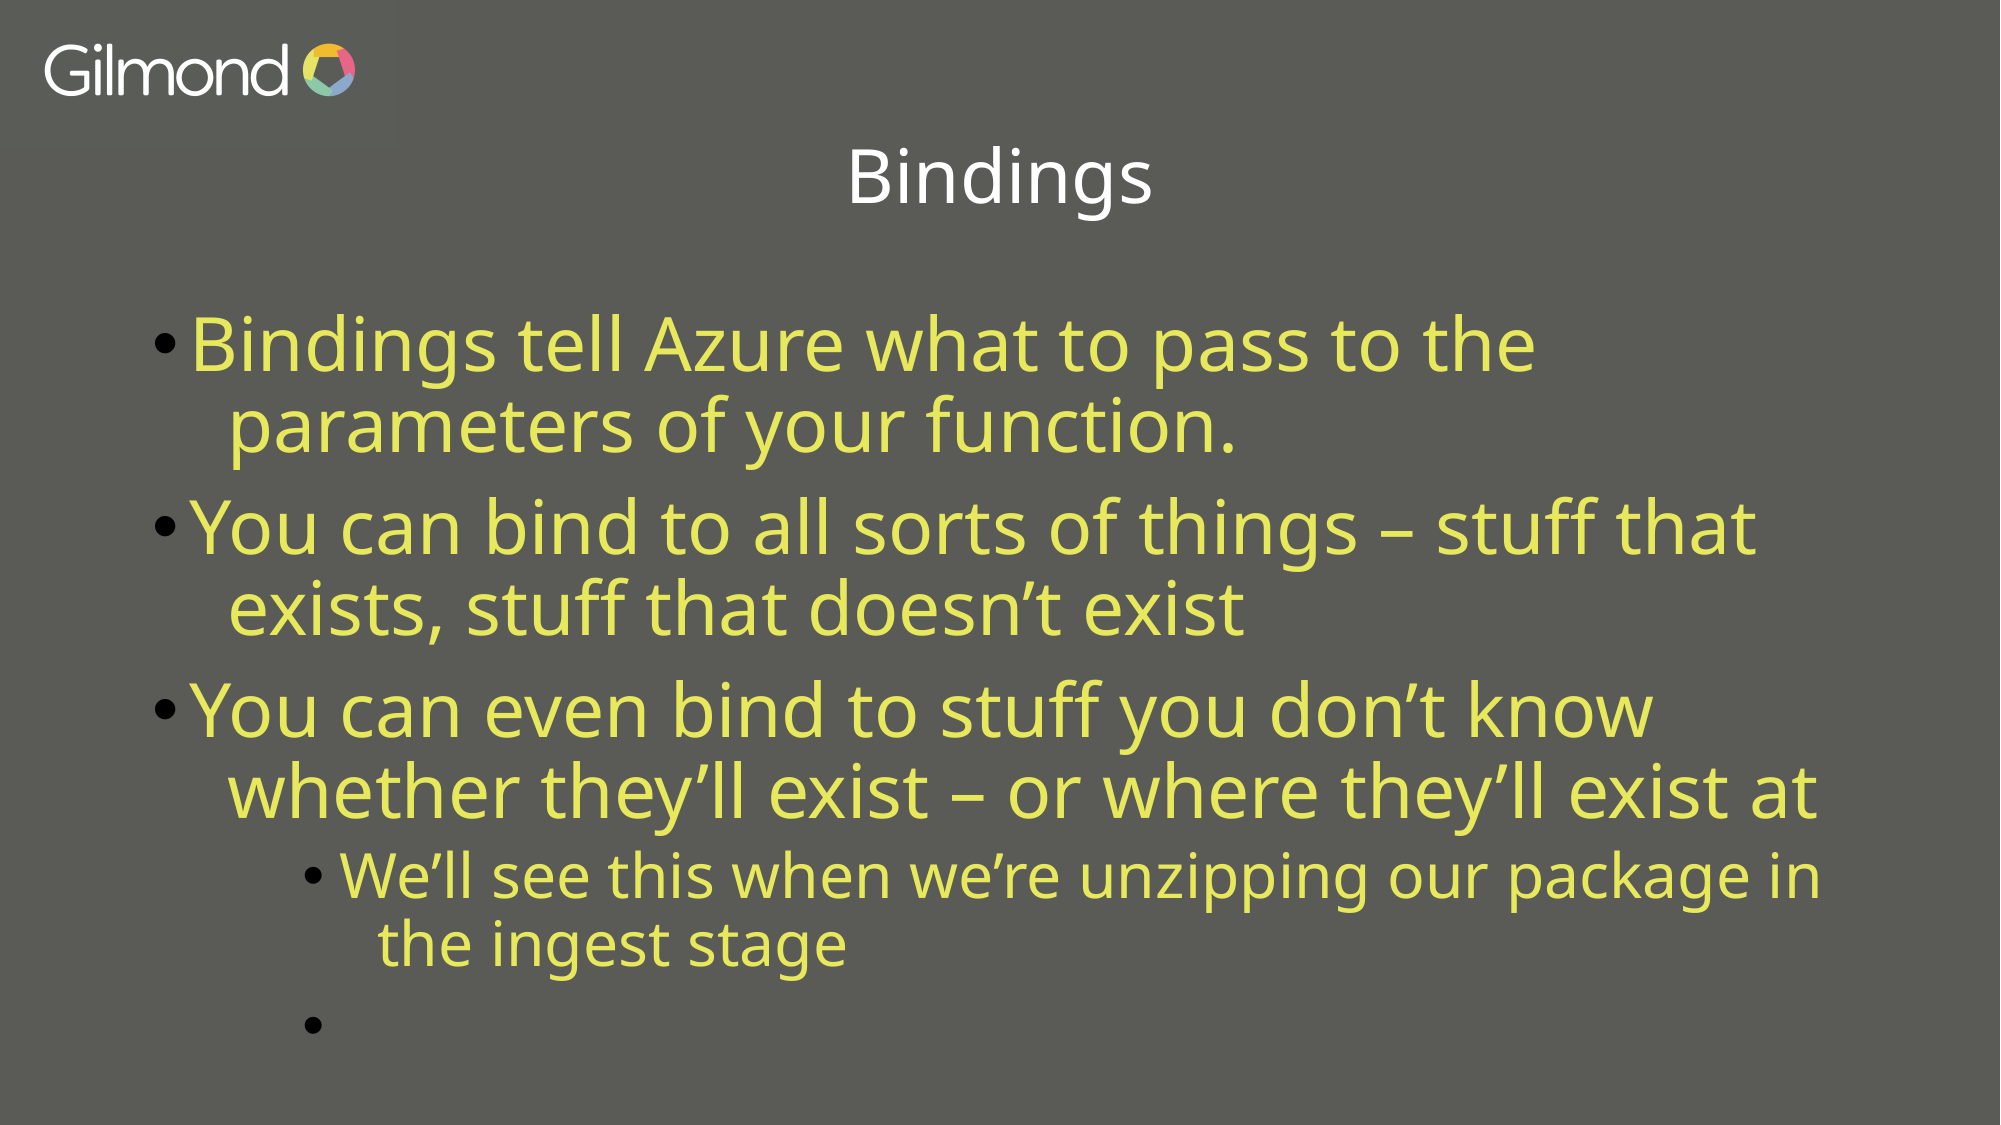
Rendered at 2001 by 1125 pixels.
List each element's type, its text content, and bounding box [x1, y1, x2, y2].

text_box Bindings tell Azure what to pass to the parameters of your function. You can bind to all sorts of things – stuff that exists, stuff that doesn’t exist You can even bind to stuff you don’t know whether they’ll exist – or where they’ll exist at We’ll see this when we’re unzipping our package in the ingest stage [137, 299, 1863, 1030]
title Bindings [137, 59, 1863, 299]
picture [0, 0, 399, 149]
